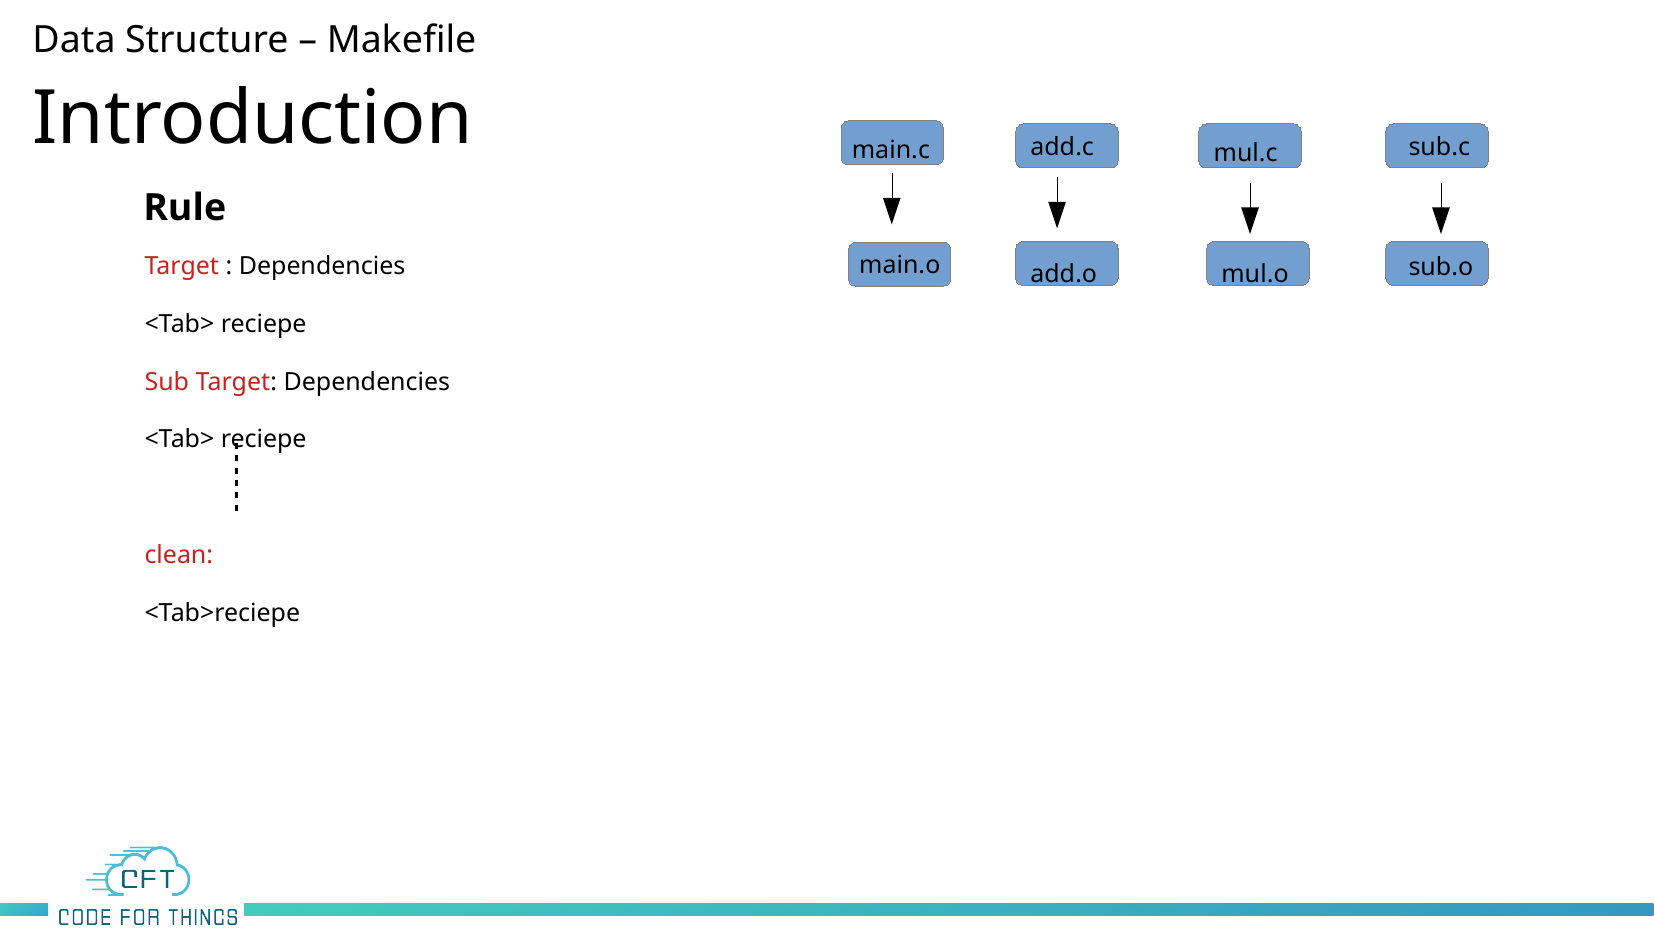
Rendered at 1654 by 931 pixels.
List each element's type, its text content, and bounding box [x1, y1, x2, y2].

text_box [1385, 241, 1393, 286]
text_box mul.o [1206, 248, 1307, 293]
text_box main.o [844, 239, 960, 284]
text_box add.o [1015, 248, 1116, 293]
text_box Target : Dependencies <Tab> reciepe Sub Target: Dependencies <Tab> reciepe clean: <Tab>reciepe [59, 240, 579, 615]
text_box sub.o [1393, 241, 1512, 286]
text_box [1385, 123, 1486, 168]
text_box [1015, 241, 1119, 283]
title Data Structure – Makefile Introduction [32, 12, 1184, 166]
picture [59, 846, 237, 925]
text_box [1206, 241, 1310, 283]
text_box mul.c [1198, 127, 1298, 172]
text_box Rule [57, 173, 378, 243]
text_box add.c [1015, 121, 1114, 166]
text_box [1200, 123, 1302, 167]
text_box main.c [837, 123, 951, 169]
text_box [1018, 124, 1119, 168]
text_box sub.c [1393, 121, 1490, 166]
